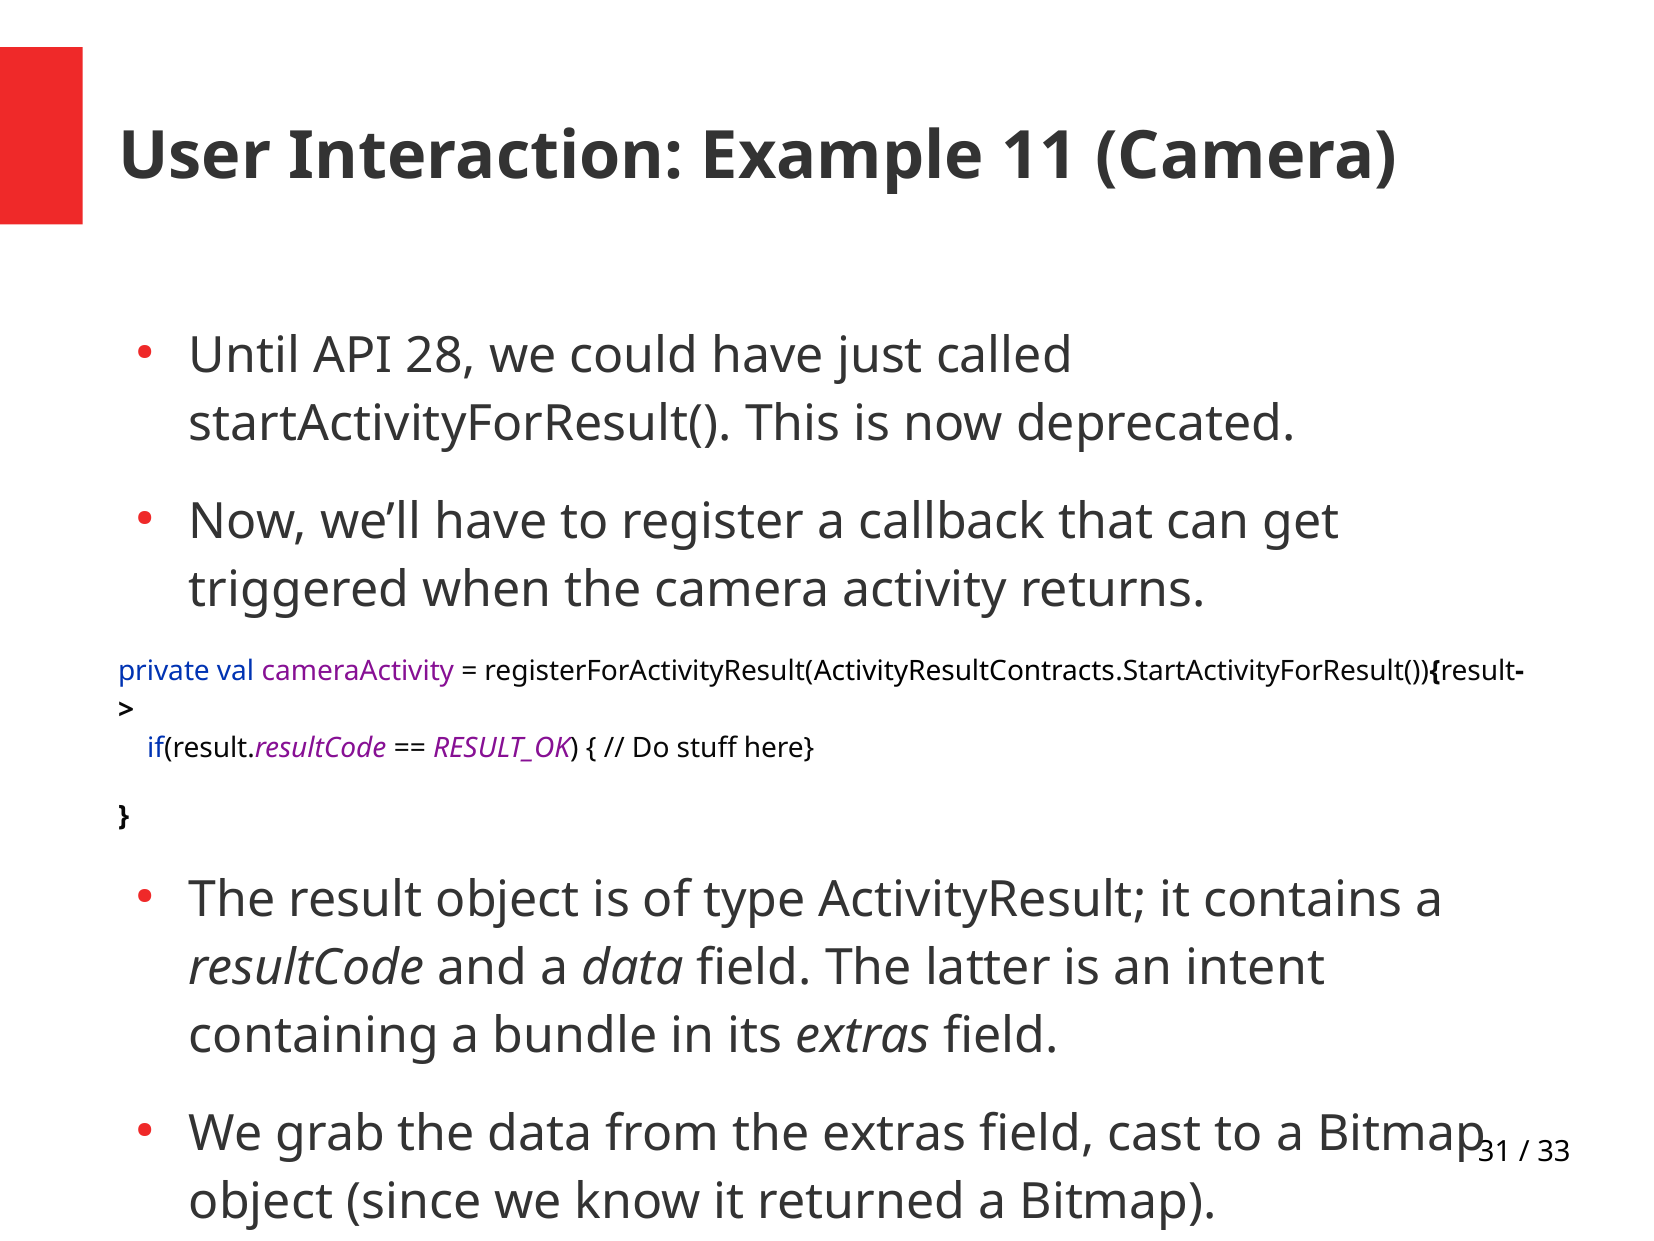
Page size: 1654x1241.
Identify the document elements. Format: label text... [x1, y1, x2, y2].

list Until API 28, we could have just called startActivityForResult(). This is now deprecated. Now, we’ll have to register a callback that can get triggered when the camera activity returns. private val cameraActivity = registerForActivityResult(ActivityResultContracts.StartActivityForResult()){result-> if(result.resultCode == RESULT_OK) { // Do stuff here} } The result object is of type ActivityResult; it contains a resultCode and a data field. The latter is an intent containing a bundle in its extras field. We grab the data from the extras field, cast to a Bitmap object (since we know it returned a Bitmap). We then populate the ImageView with that Bitmap object. [118, 318, 1536, 1039]
title User Interaction: Example 11 (Camera) [118, 49, 1571, 257]
